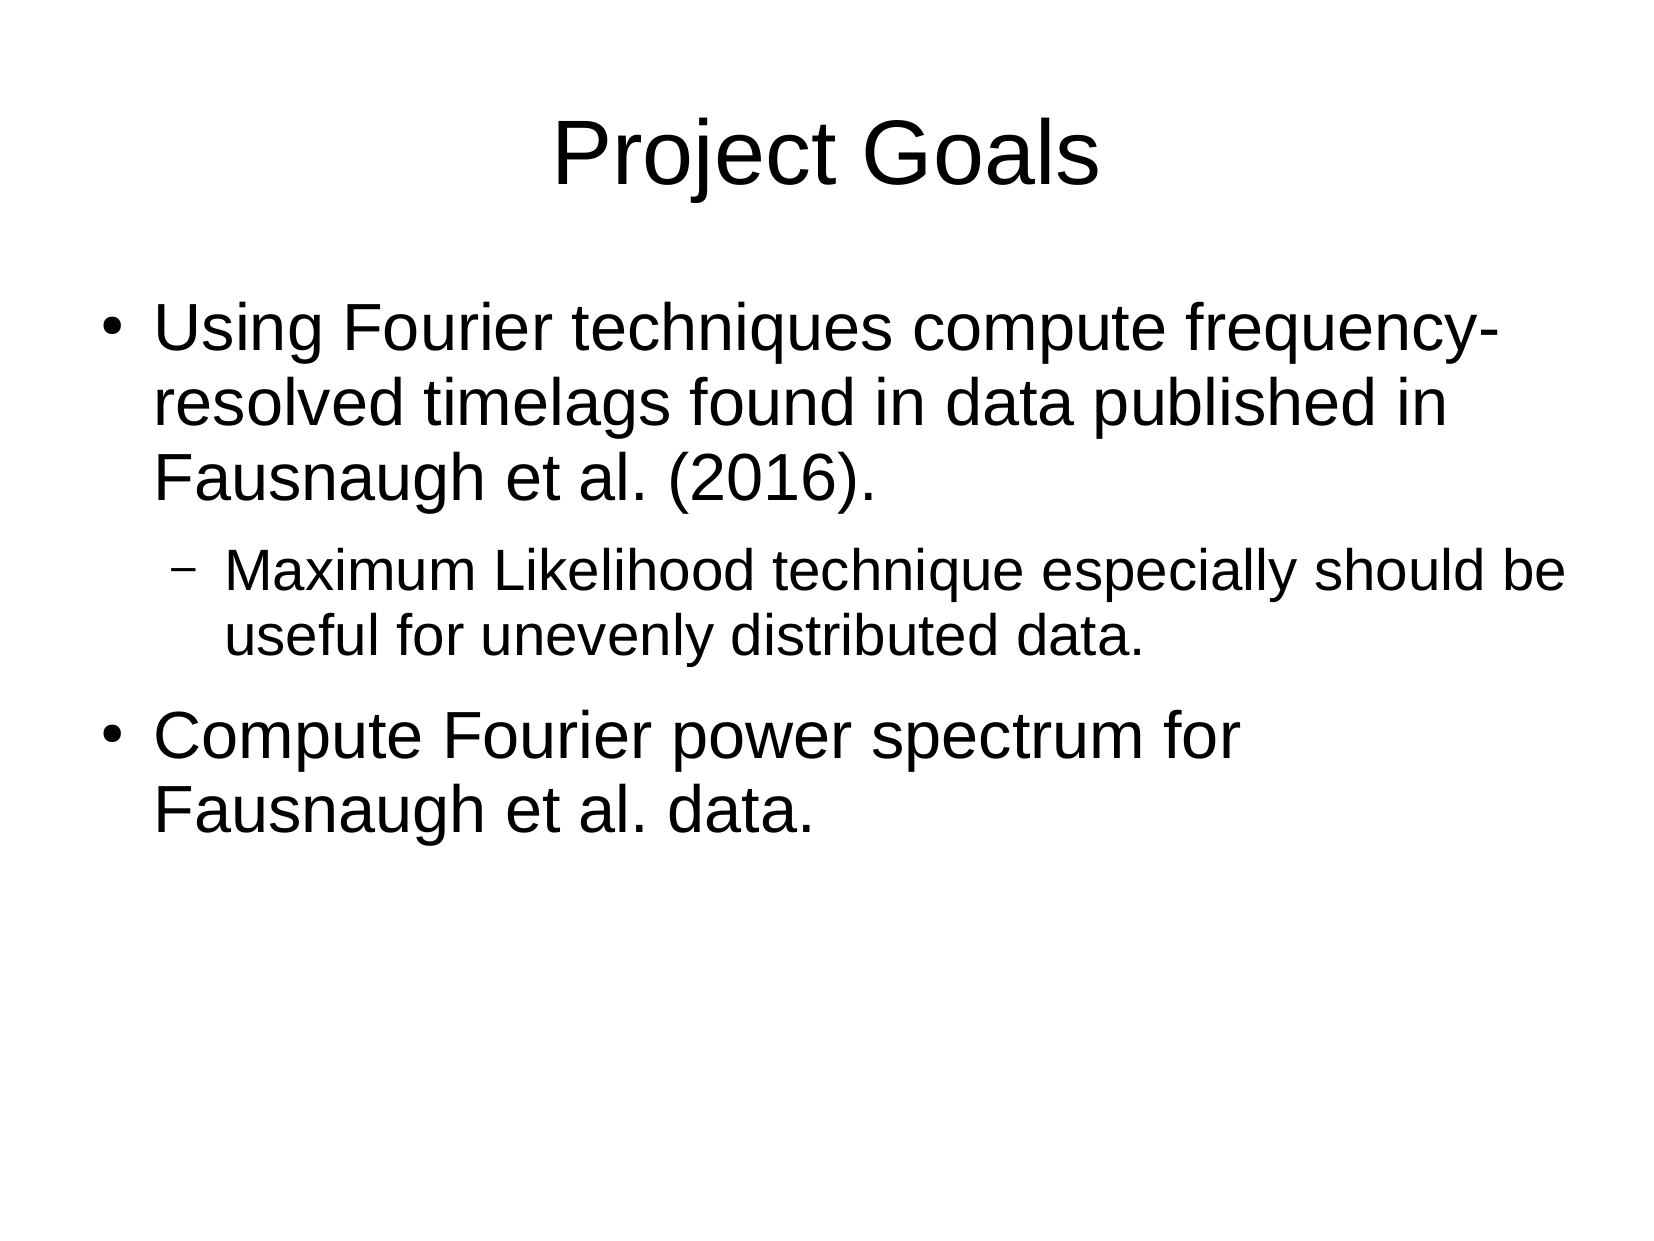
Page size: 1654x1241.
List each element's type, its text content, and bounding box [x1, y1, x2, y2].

title Project Goals [82, 49, 1571, 257]
list Using Fourier techniques compute frequency-resolved timelags found in data published in Fausnaugh et al. (2016). Maximum Likelihood technique especially should be useful for unevenly distributed data. Compute Fourier power spectrum for Fausnaugh et al. data. [82, 290, 1571, 1010]
